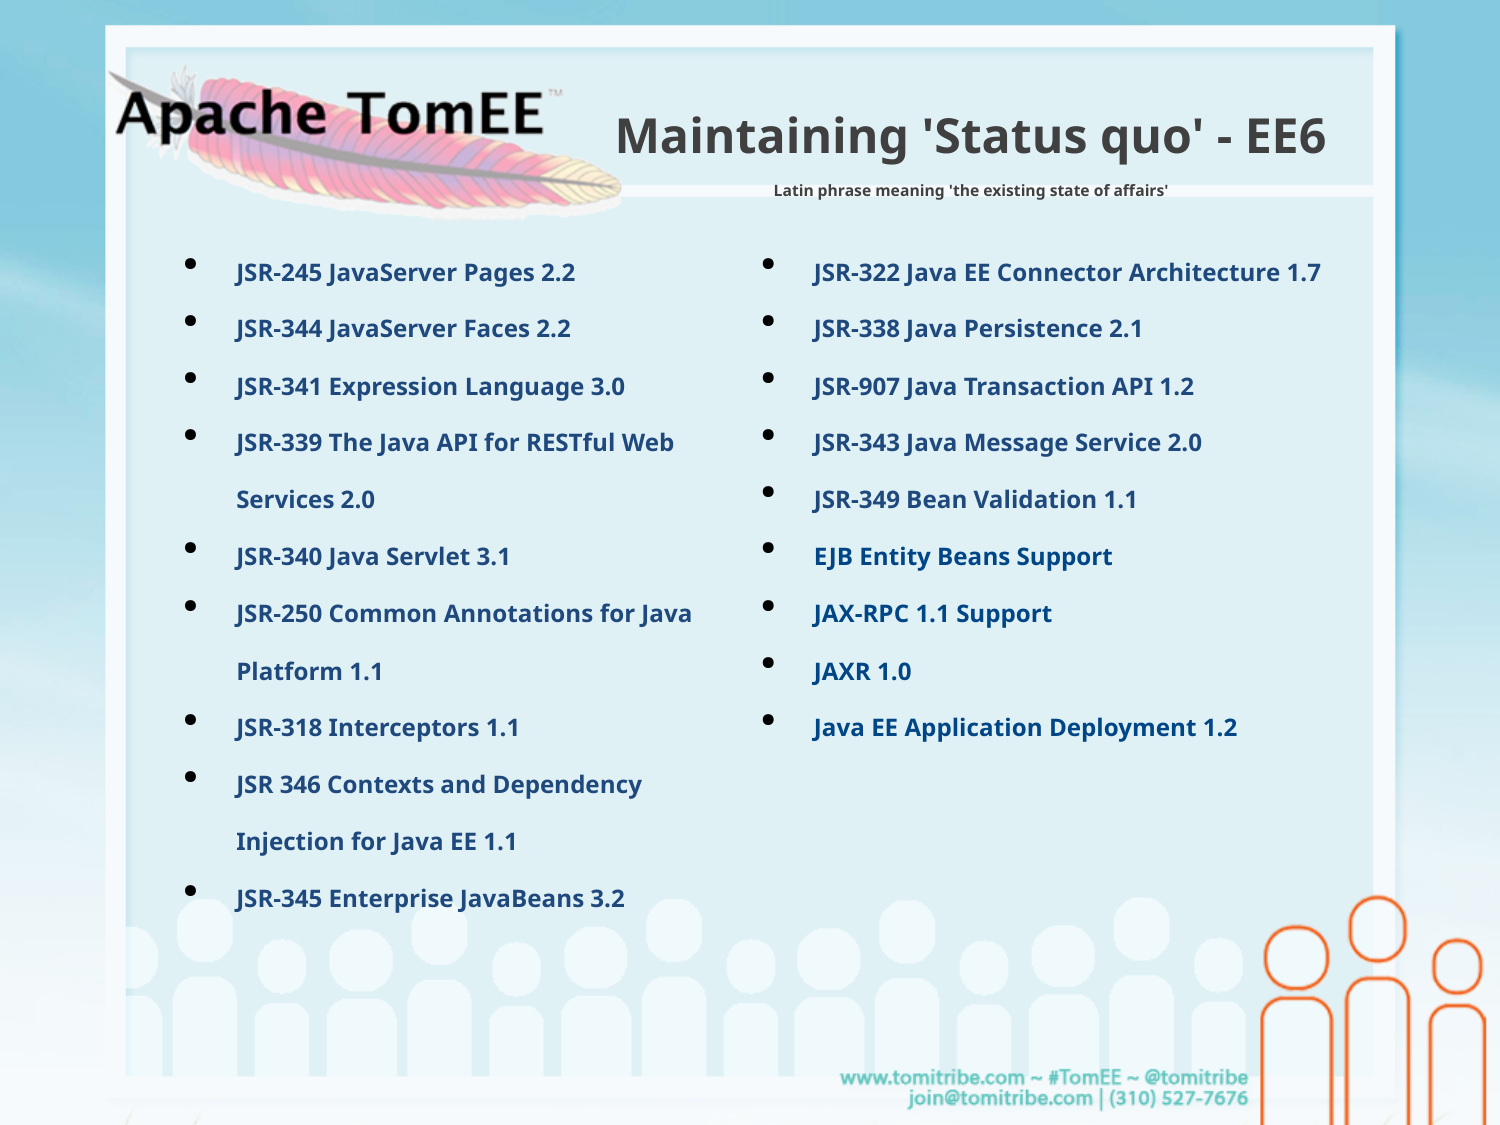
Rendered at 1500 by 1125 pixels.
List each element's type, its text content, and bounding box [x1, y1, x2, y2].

list JSR-322 Java EE Connector Architecture 1.7 JSR-338 Java Persistence 2.1 JSR-907 Java Transaction API 1.2 JSR-343 Java Message Service 2.0 JSR-349 Bean Validation 1.1 EJB Entity Beans Support JAX-RPC 1.1 Support JAXR 1.0 Java EE Application Deployment 1.2 [743, 236, 1335, 945]
title Maintaining 'Status quo' - EE6 Latin phrase meaning 'the existing state of affairs' [546, 59, 1396, 213]
list JSR-245 JavaServer Pages 2.2 JSR-344 JavaServer Faces 2.2 JSR-341 Expression Language 3.0 JSR-339 The Java API for RESTful Web Services 2.0 JSR-340 Java Servlet 3.1 JSR-250 Common Annotations for Java Platform 1.1 JSR-318 Interceptors 1.1 JSR 346 Contexts and Dependency Injection for Java EE 1.1 JSR-345 Enterprise JavaBeans 3.2 [165, 236, 734, 1017]
picture [0, 0, 1500, 1125]
